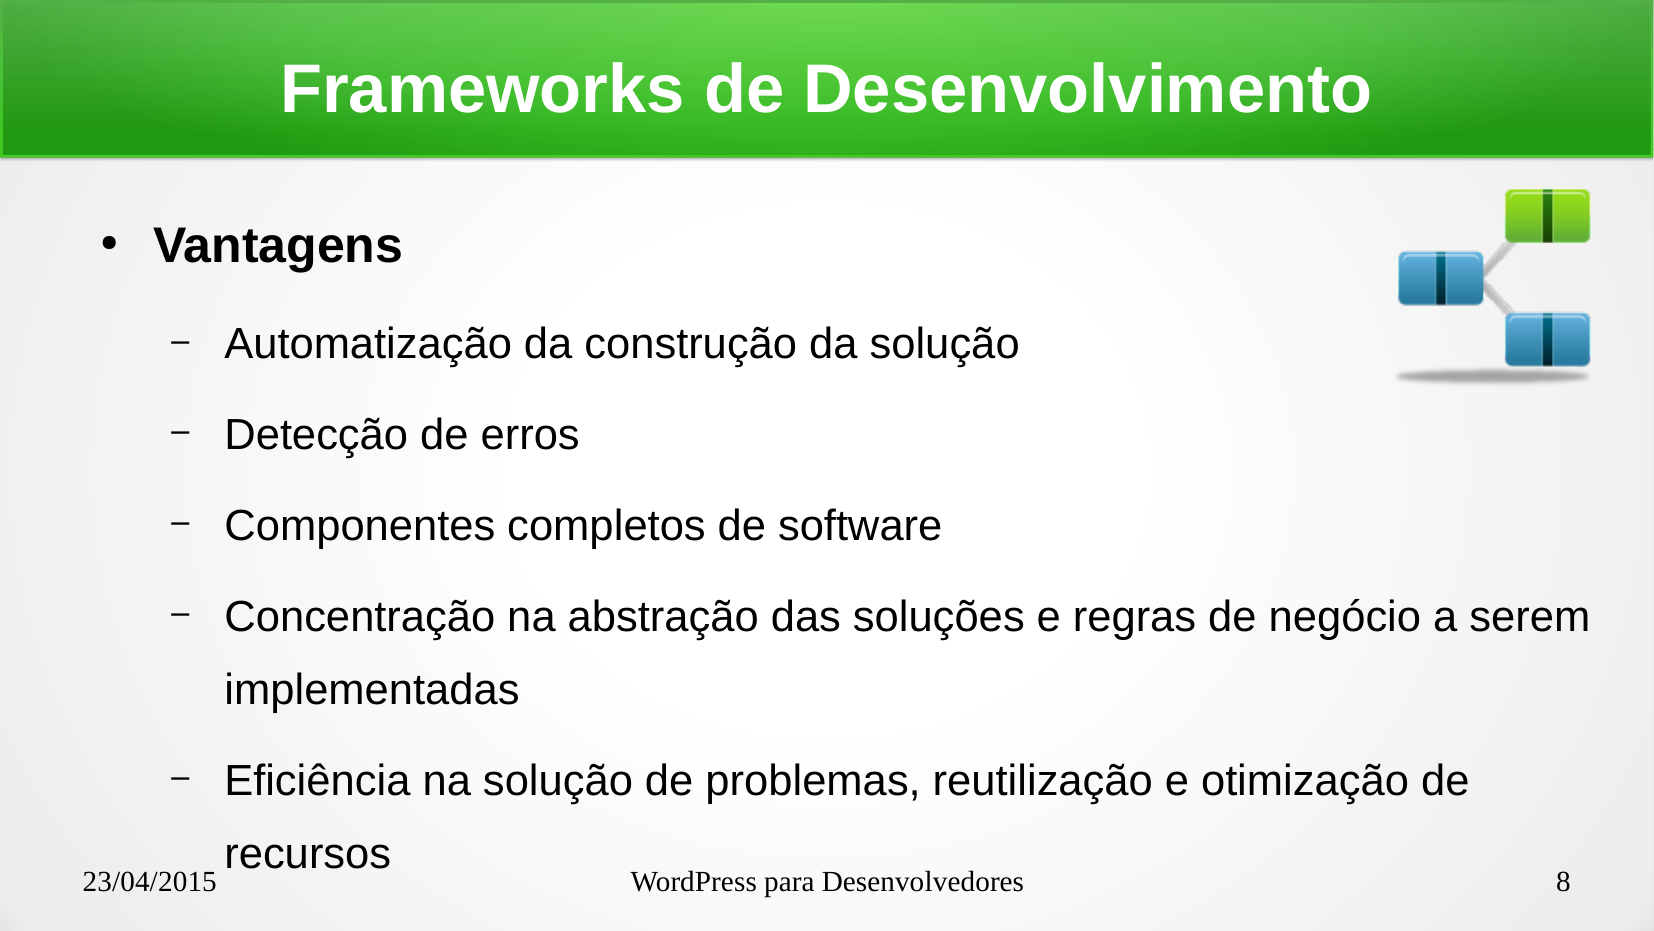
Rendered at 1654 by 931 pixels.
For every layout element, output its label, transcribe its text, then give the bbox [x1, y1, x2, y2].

title Frameworks de Desenvolvimento [82, 35, 1571, 142]
list Vantagens Automatização da construção da solução Detecção de erros Componentes completos de software Concentração na abstração das soluções e regras de negócio a serem implementadas Eficiência na solução de problemas, reutilização e otimização de recursos [82, 188, 1642, 910]
picture [1394, 188, 1595, 389]
